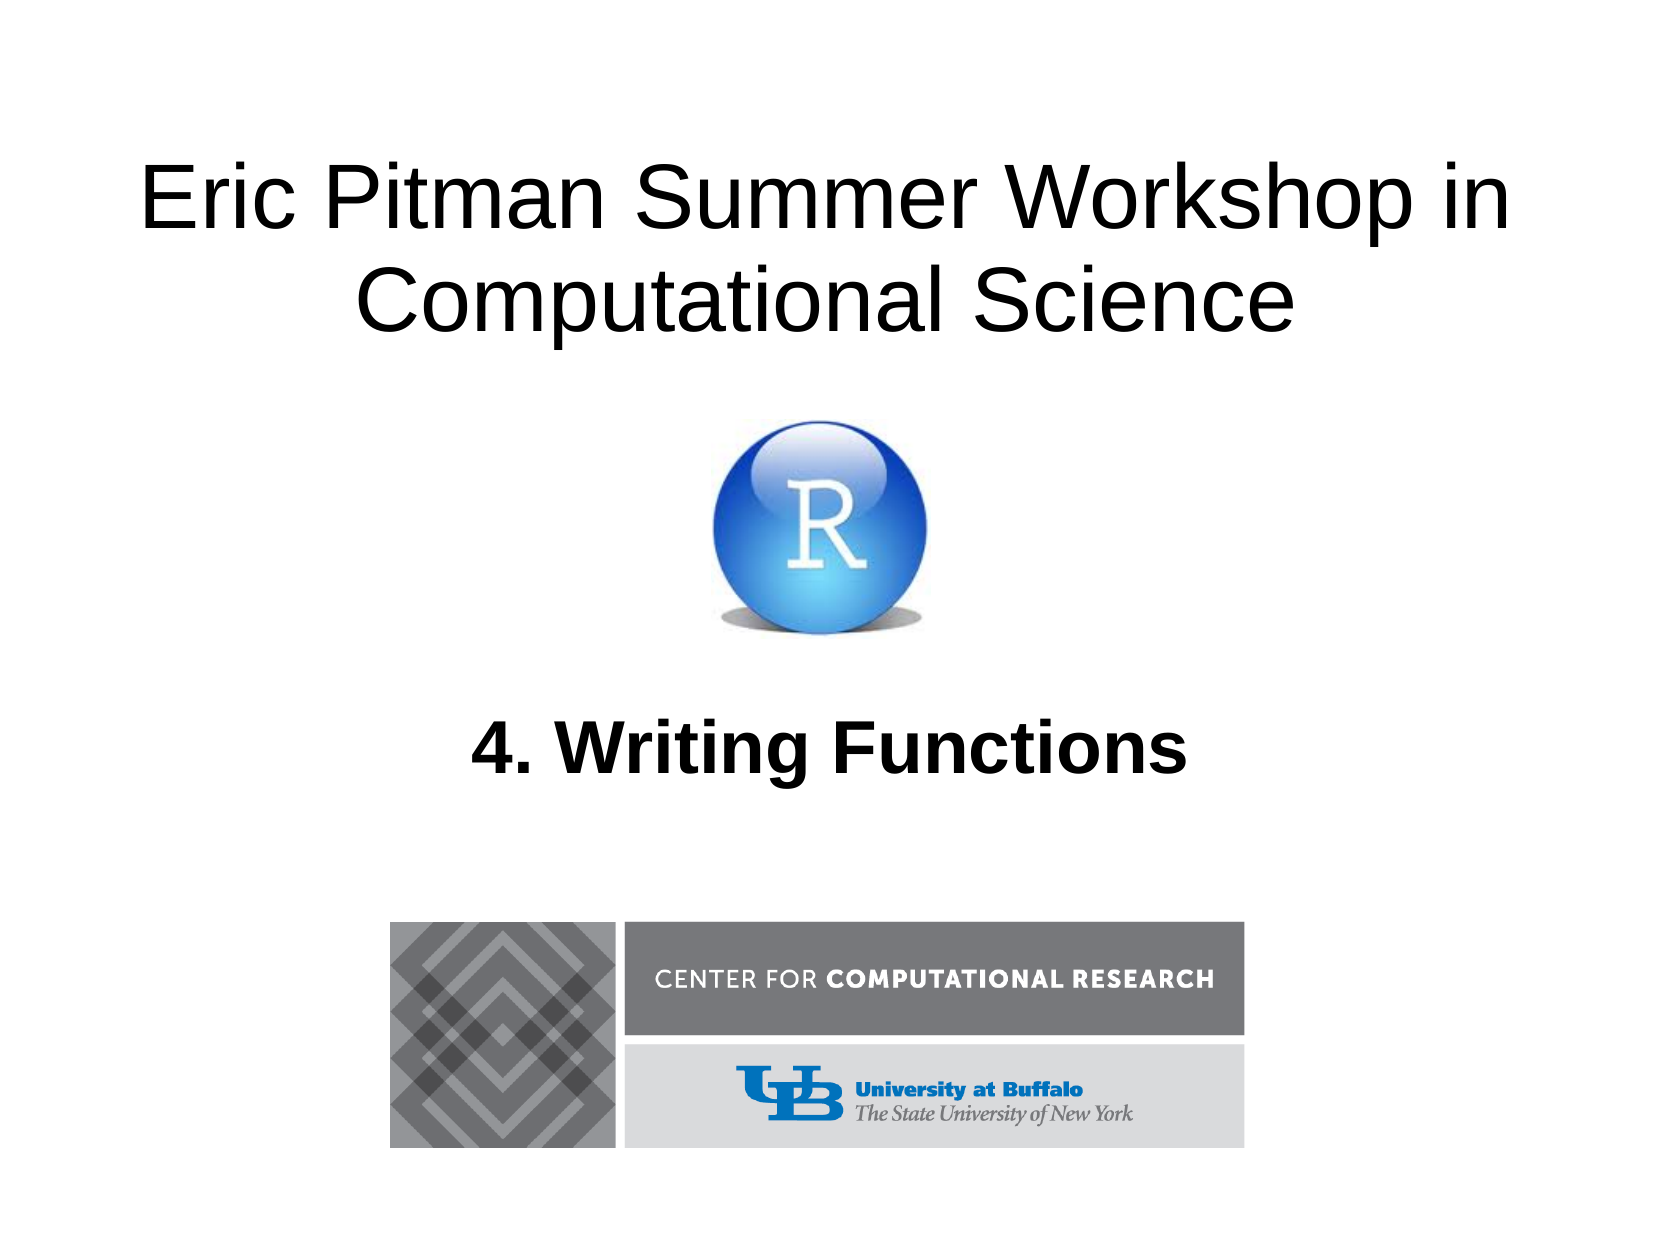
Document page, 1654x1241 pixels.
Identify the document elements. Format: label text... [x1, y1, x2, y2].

picture [254, 809, 1380, 1241]
title Eric Pitman Summer Workshop in Computational Science [82, 145, 1571, 556]
text_box 4. Writing Functions Jeanette Sperhac [200, 465, 1461, 1057]
picture [711, 419, 931, 465]
